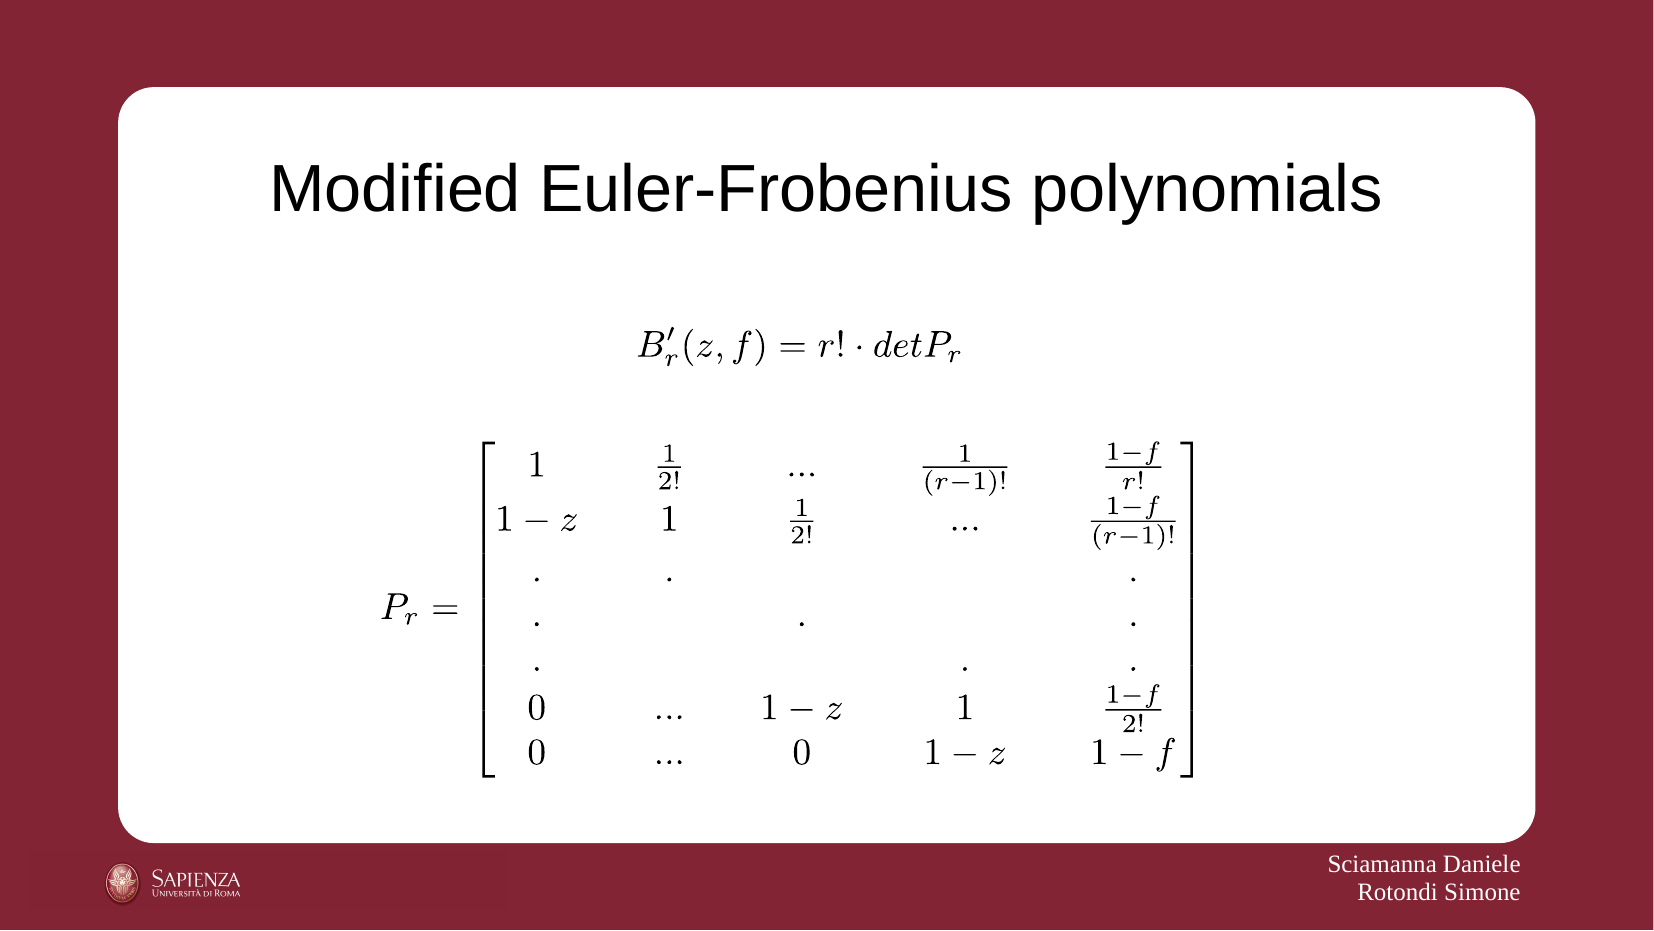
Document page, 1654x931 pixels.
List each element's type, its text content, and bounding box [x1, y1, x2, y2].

picture [29, 850, 508, 910]
text_box [118, 87, 1536, 844]
text_box Sciamanna Daniele Rotondi Simone [933, 843, 1536, 914]
title Modified Euler-Frobenius polynomials [162, 110, 1492, 266]
